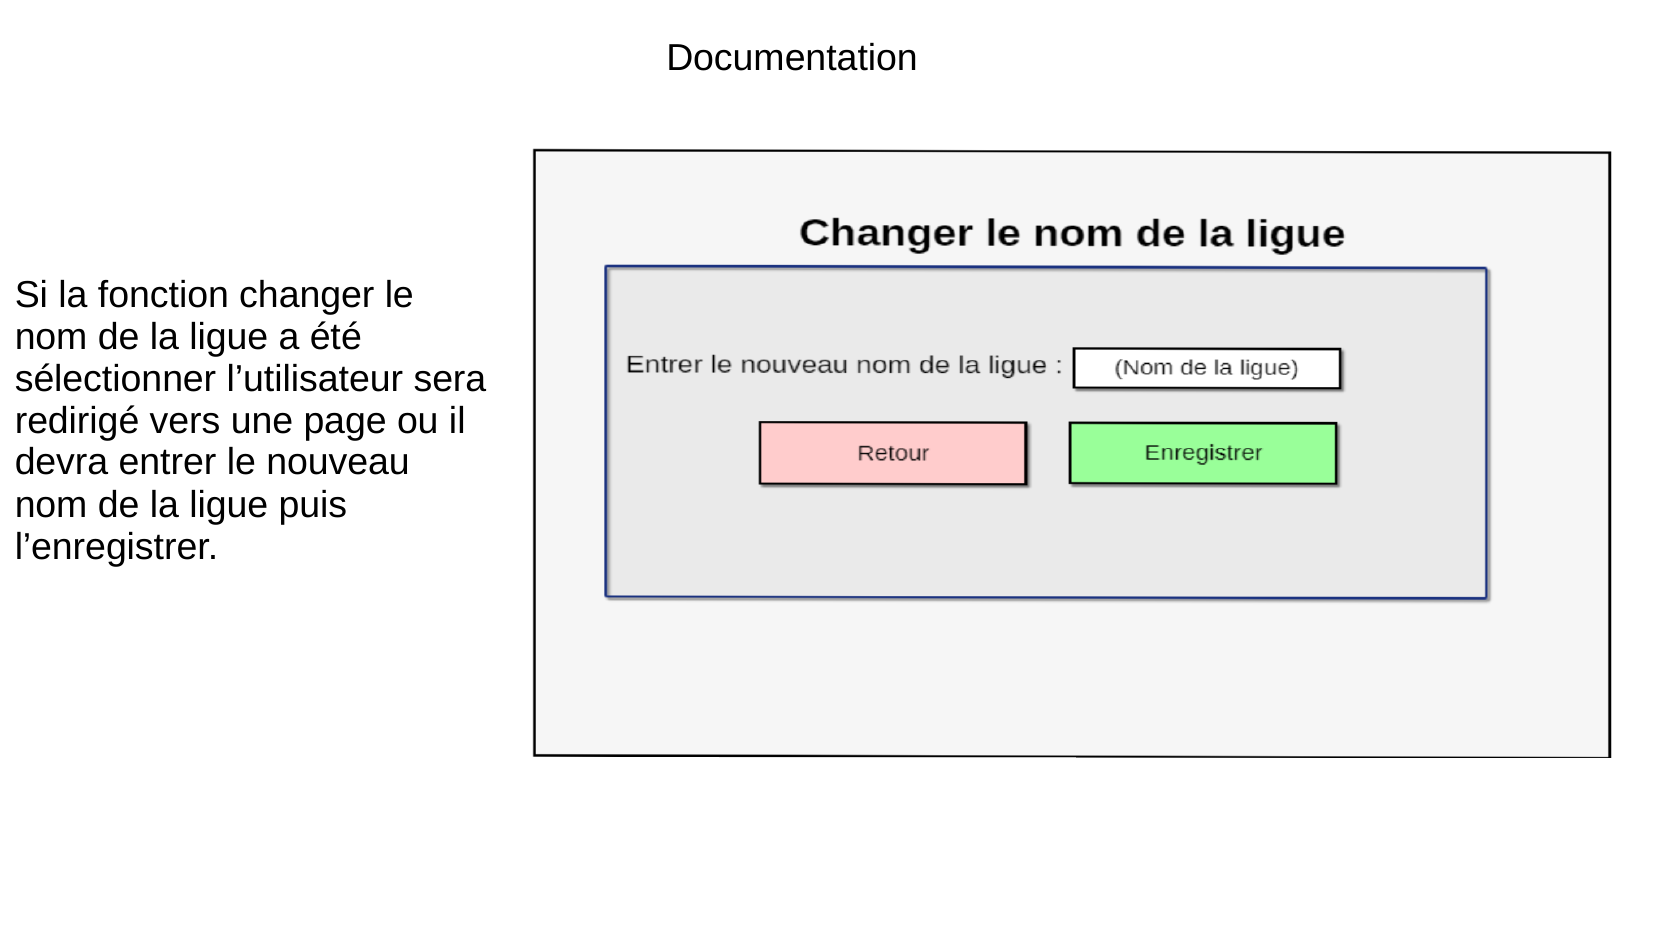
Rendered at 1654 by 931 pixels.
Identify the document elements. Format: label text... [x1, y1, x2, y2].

text_box Si la fonction changer le nom de la ligue a été sélectionner l’utilisateur sera redirigé vers une page ou il devra entrer le nouveau nom de la ligue puis l’enregistrer. [0, 265, 502, 575]
picture [531, 147, 1612, 758]
text_box Documentation [59, 29, 1536, 87]
